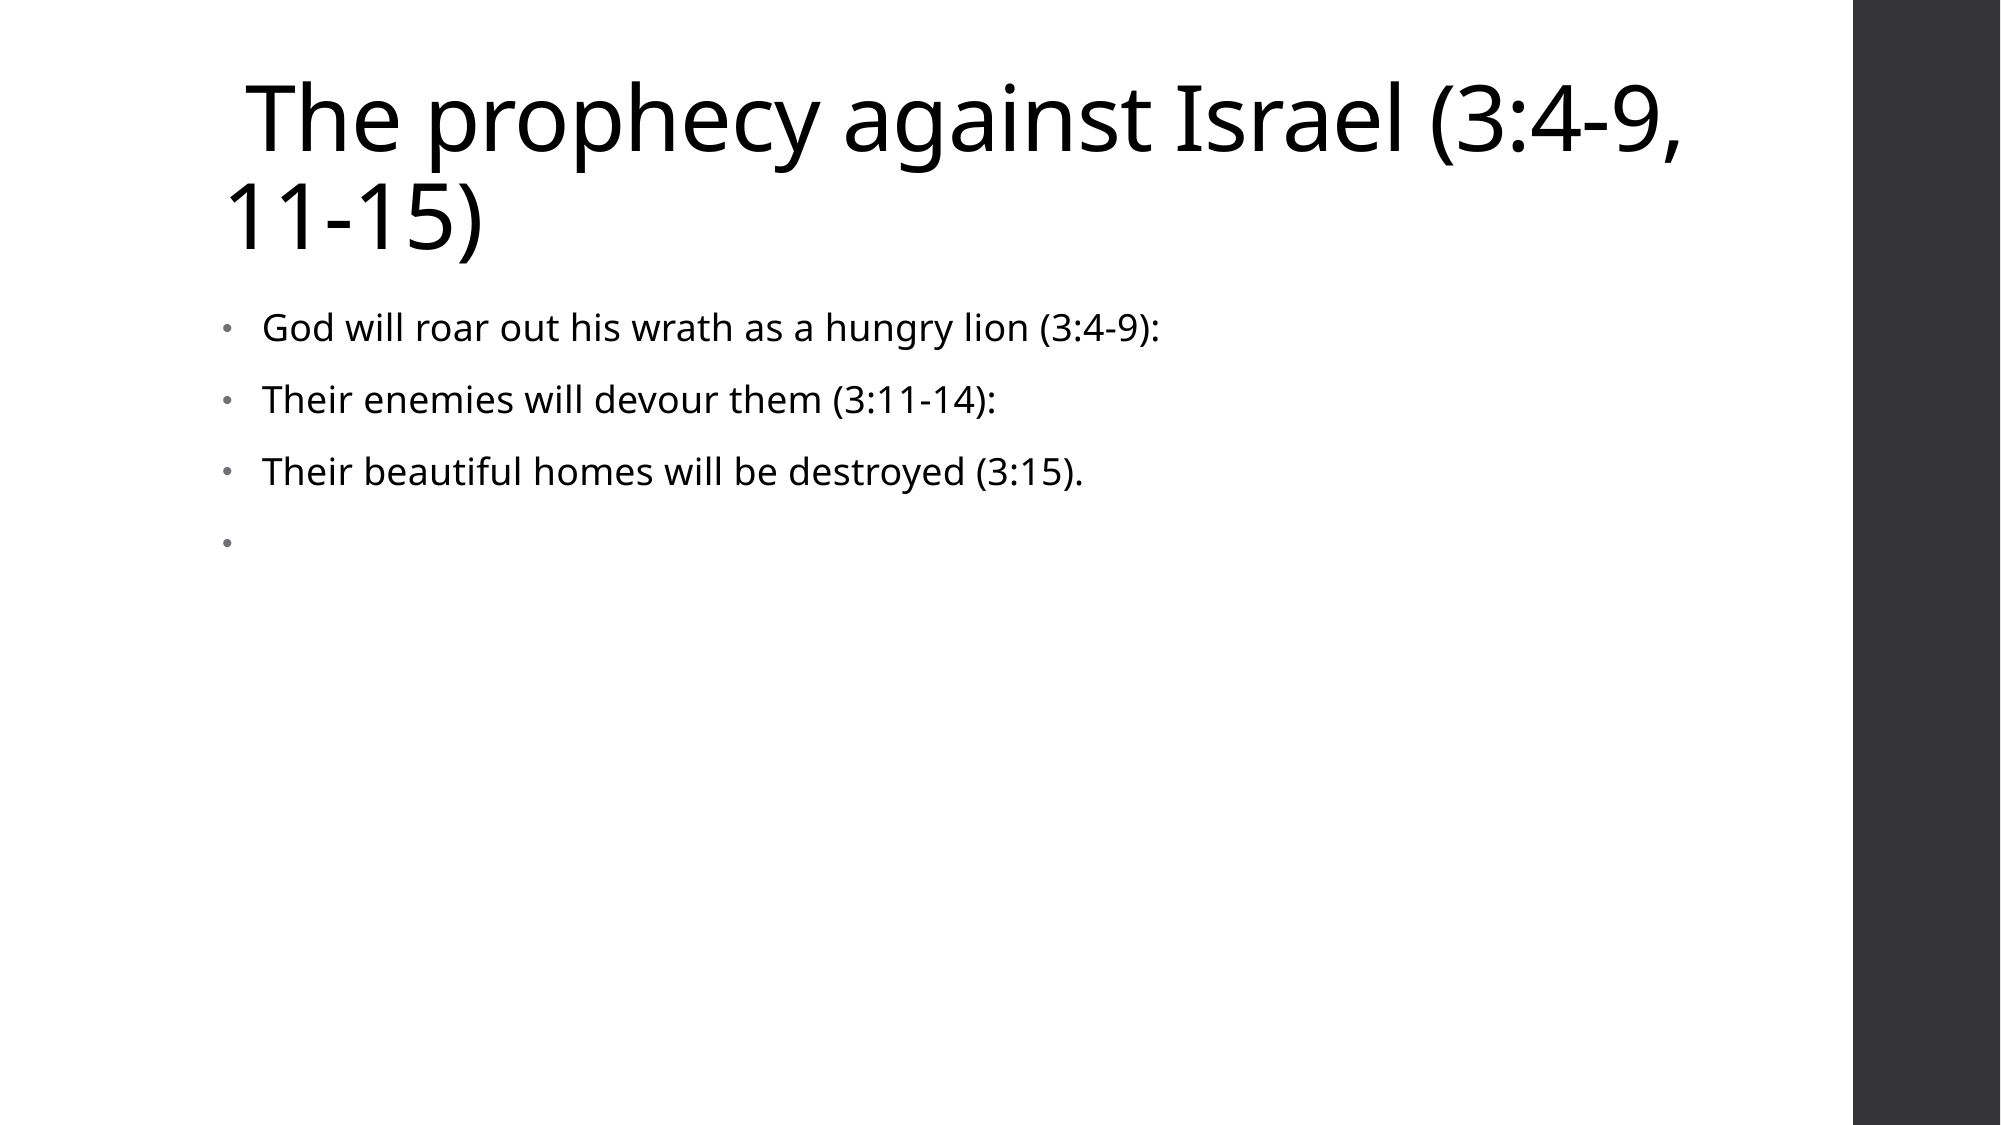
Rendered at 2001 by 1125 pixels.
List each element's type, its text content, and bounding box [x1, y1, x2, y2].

list God will roar out his wrath as a hungry lion (3:4-9): Their enemies will devour them (3:11-14): Their beautiful homes will be destroyed (3:15). [206, 299, 1617, 1014]
title The prophecy against Israel (3:4-9, 11-15) [206, 60, 1797, 278]
